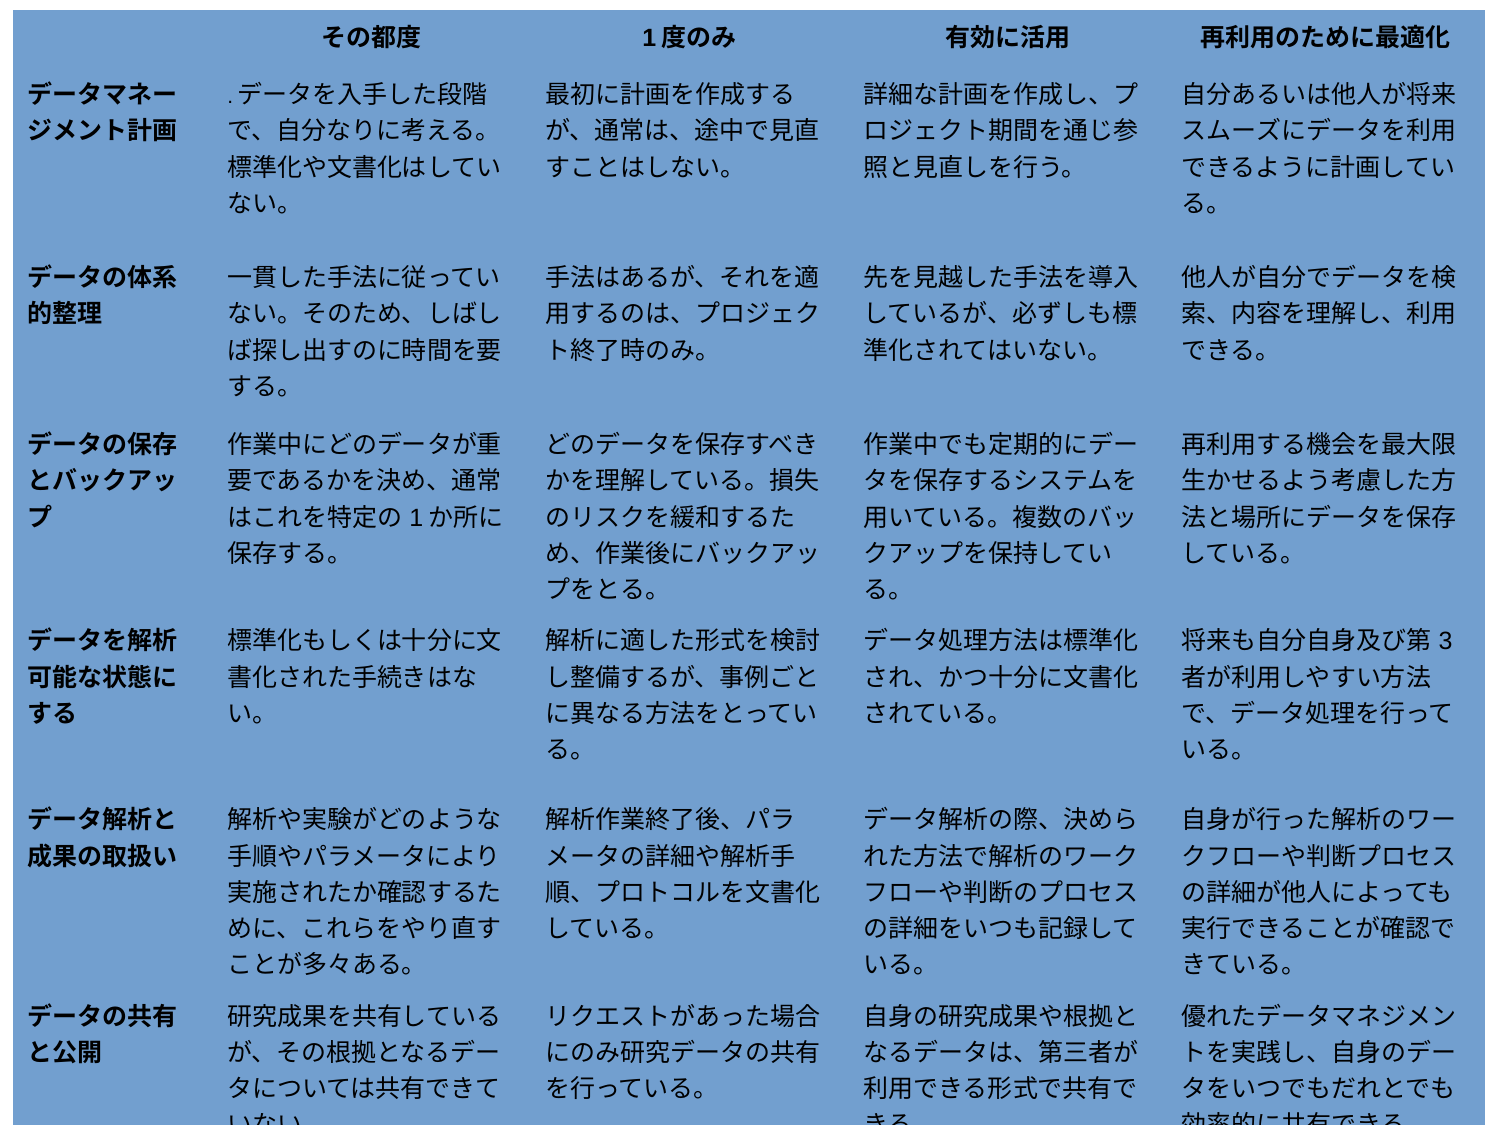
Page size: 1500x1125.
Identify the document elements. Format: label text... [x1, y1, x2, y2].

table_cell 解析作業終了後、パラメータの詳細や解析手順、プロトコルを文書化している。 [530, 793, 849, 989]
table_cell 自分あるいは他人が将来スムーズにデータを利用できるように計画している。 [1167, 67, 1485, 250]
table_cell データの体系的整理 [13, 250, 212, 417]
table_cell 作業中でも定期的にデータを保存するシステムを用いている。複数のバックアップを保持している。 [849, 417, 1167, 613]
table_header [13, 10, 212, 67]
table_header その都度 [212, 10, 530, 67]
table_header 1度のみ [530, 10, 849, 67]
table_cell 標準化もしくは十分に文書化された手続きはない。 [212, 613, 530, 793]
table_cell データ処理方法は標準化され、かつ十分に文書化されている。 [849, 613, 1167, 793]
table_cell 詳細な計画を作成し、プロジェクト期間を通じ参照と見直しを行う。 [849, 67, 1167, 250]
table_cell どのデータを保存すべきかを理解している。損失のリスクを緩和するため、作業後にバックアップをとる。 [530, 417, 849, 613]
table_cell 優れたデータマネジメントを実践し、自身のデータをいつでもだれとでも効率的に共有できる。 [1167, 989, 1485, 1125]
table_cell 作業中にどのデータが重要であるかを決め、通常はこれを特定の1か所に保存する。 [212, 417, 530, 613]
table_cell データ解析の際、決められた方法で解析のワークフローや判断のプロセスの詳細をいつも記録している。 [849, 793, 1167, 989]
table_cell 再利用する機会を最大限生かせるよう考慮した方法と場所にデータを保存している。 [1167, 417, 1485, 613]
table_cell データの保存とバックアップ [13, 417, 212, 613]
table_cell 自身が行った解析のワークフローや判断プロセスの詳細が他人によっても実行できることが確認できている。 [1167, 793, 1485, 989]
table_cell データマネージメント計画 [13, 67, 212, 250]
table_cell .データを入手した段階で、自分なりに考える。標準化や文書化はしていない。 [212, 67, 530, 250]
table_cell 解析や実験がどのような手順やパラメータにより実施されたか確認するために、これらをやり直すことが多々ある。 [212, 793, 530, 989]
table_cell 最初に計画を作成するが、通常は、途中で見直すことはしない。 [530, 67, 849, 250]
table_cell 研究成果を共有しているが、その根拠となるデータについては共有できていない。 [212, 989, 530, 1125]
table_cell 先を見越した手法を導入しているが、必ずしも標準化されてはいない。 [849, 250, 1167, 417]
table_cell 将来も自分自身及び第3者が利用しやすい方法で、データ処理を行っている。 [1167, 613, 1485, 793]
table_cell データ解析と成果の取扱い [13, 793, 212, 989]
table_cell 解析に適した形式を検討し整備するが、事例ごとに異なる方法をとっている。 [530, 613, 849, 793]
table_cell 一貫した手法に従っていない。そのため、しばしば探し出すのに時間を要する。 [212, 250, 530, 417]
table_cell 他人が自分でデータを検索、内容を理解し、利用できる。 [1167, 250, 1485, 417]
table_cell 手法はあるが、それを適用するのは、プロジェクト終了時のみ。 [530, 250, 849, 417]
table_cell データを解析可能な状態にする [13, 613, 212, 793]
table_header 再利用のために最適化 [1167, 10, 1485, 67]
table_cell 自身の研究成果や根拠となるデータは、第三者が利用できる形式で共有できる。 [849, 989, 1167, 1125]
table_cell データの共有と公開 [13, 989, 212, 1125]
table_cell リクエストがあった場合にのみ研究データの共有を行っている。 [530, 989, 849, 1125]
table_header 有効に活用 [849, 10, 1167, 67]
